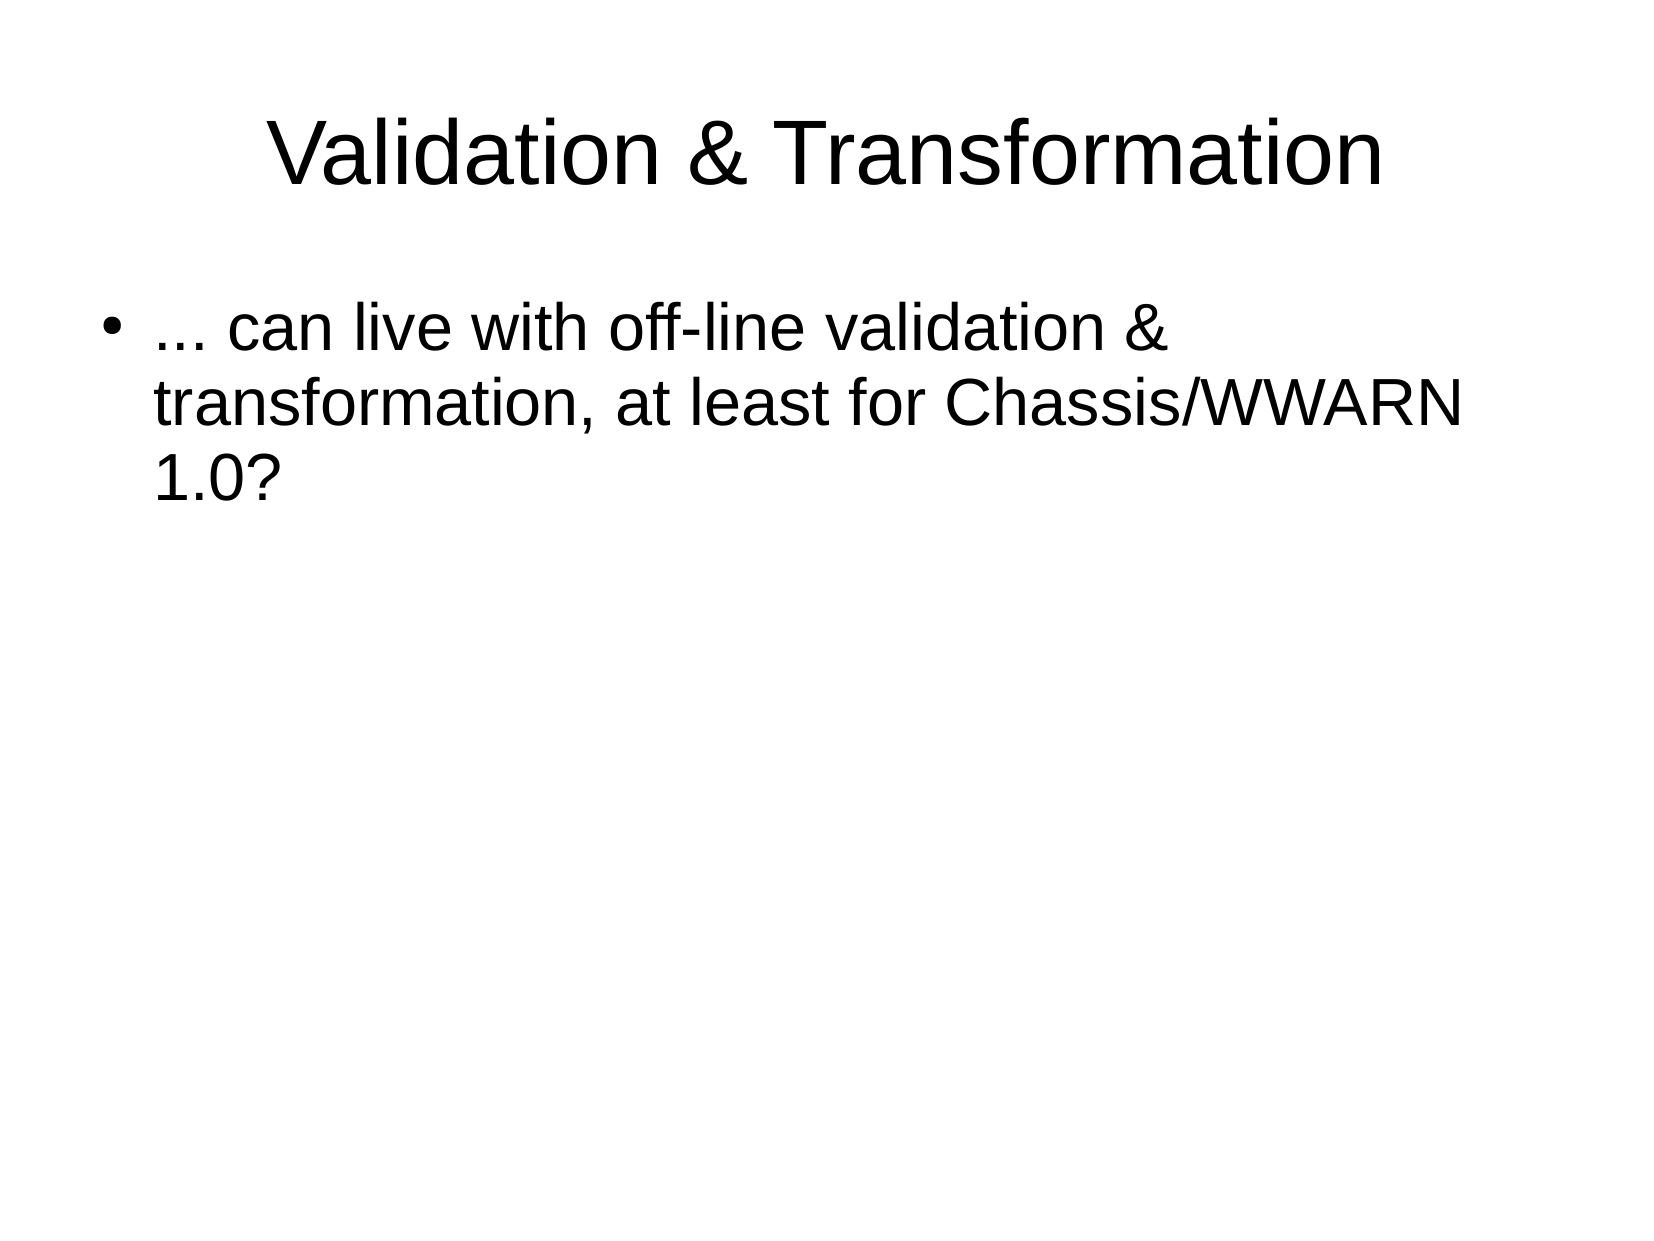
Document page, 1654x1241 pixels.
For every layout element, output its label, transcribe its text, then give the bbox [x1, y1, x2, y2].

title Validation & Transformation [82, 56, 1571, 250]
list ... can live with off-line validation & transformation, at least for Chassis/WWARN 1.0? [82, 290, 1571, 1109]
